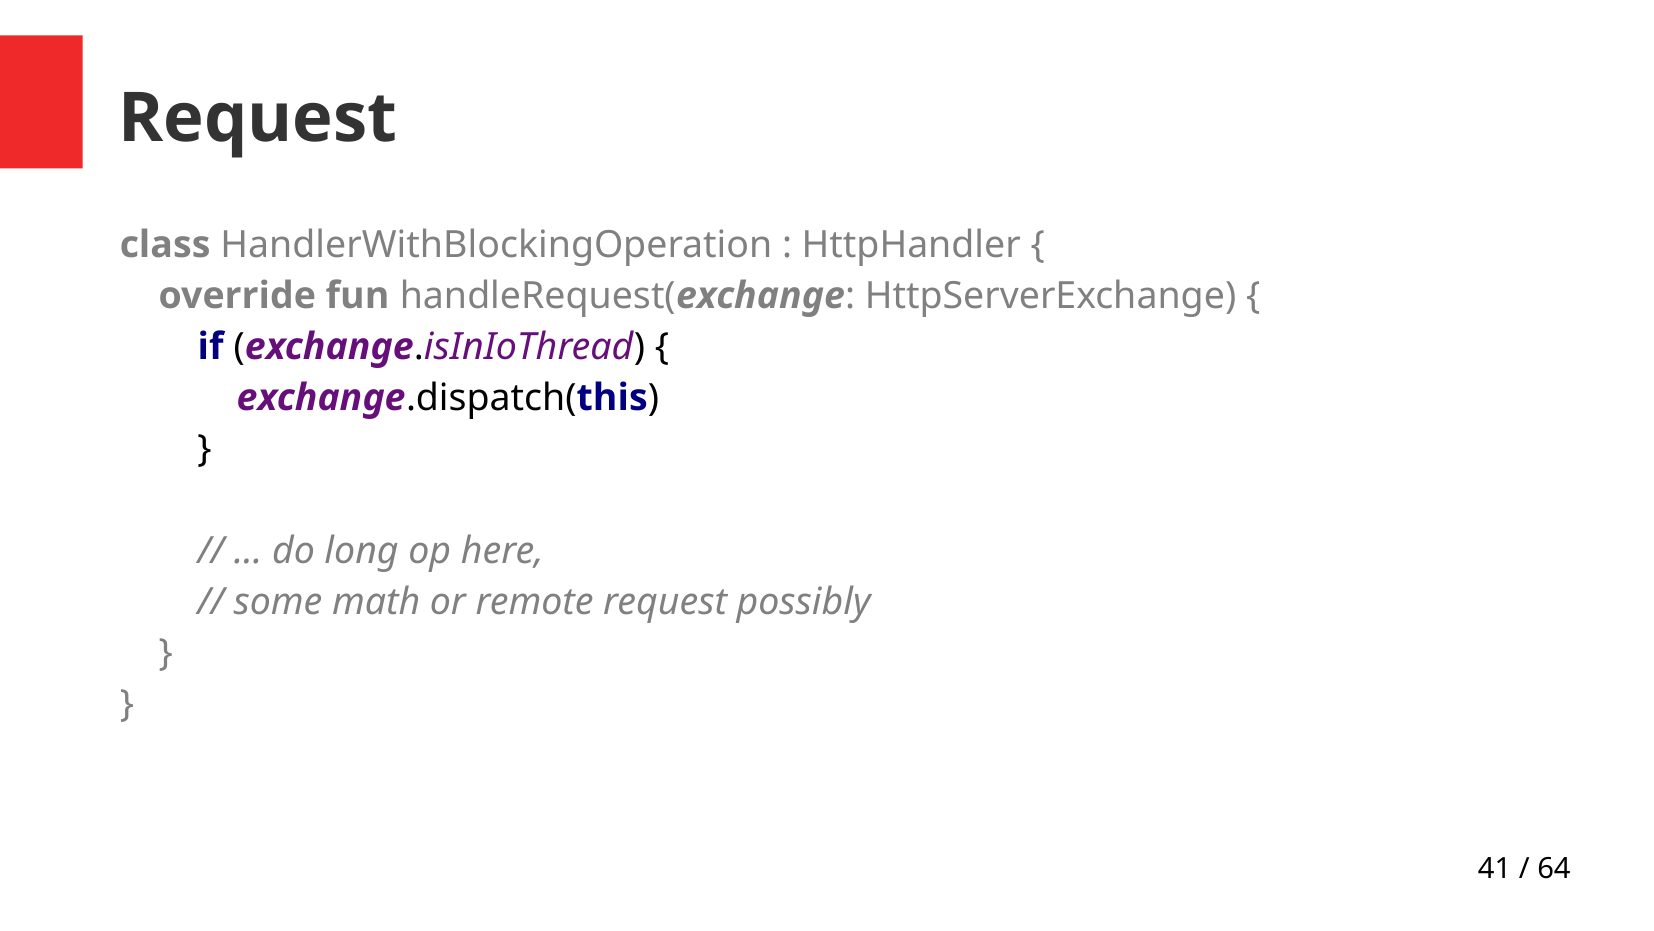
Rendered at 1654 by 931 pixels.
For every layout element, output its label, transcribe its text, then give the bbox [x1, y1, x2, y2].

title Request [118, 37, 1571, 193]
text_box class HandlerWithBlockingOperation : HttpHandler { override fun handleRequest(exchange: HttpServerExchange) { if (exchange.isInIoThread) { exchange.dispatch(this) } // ... do long op here, // some math or remote request possibly } } [105, 210, 1561, 856]
